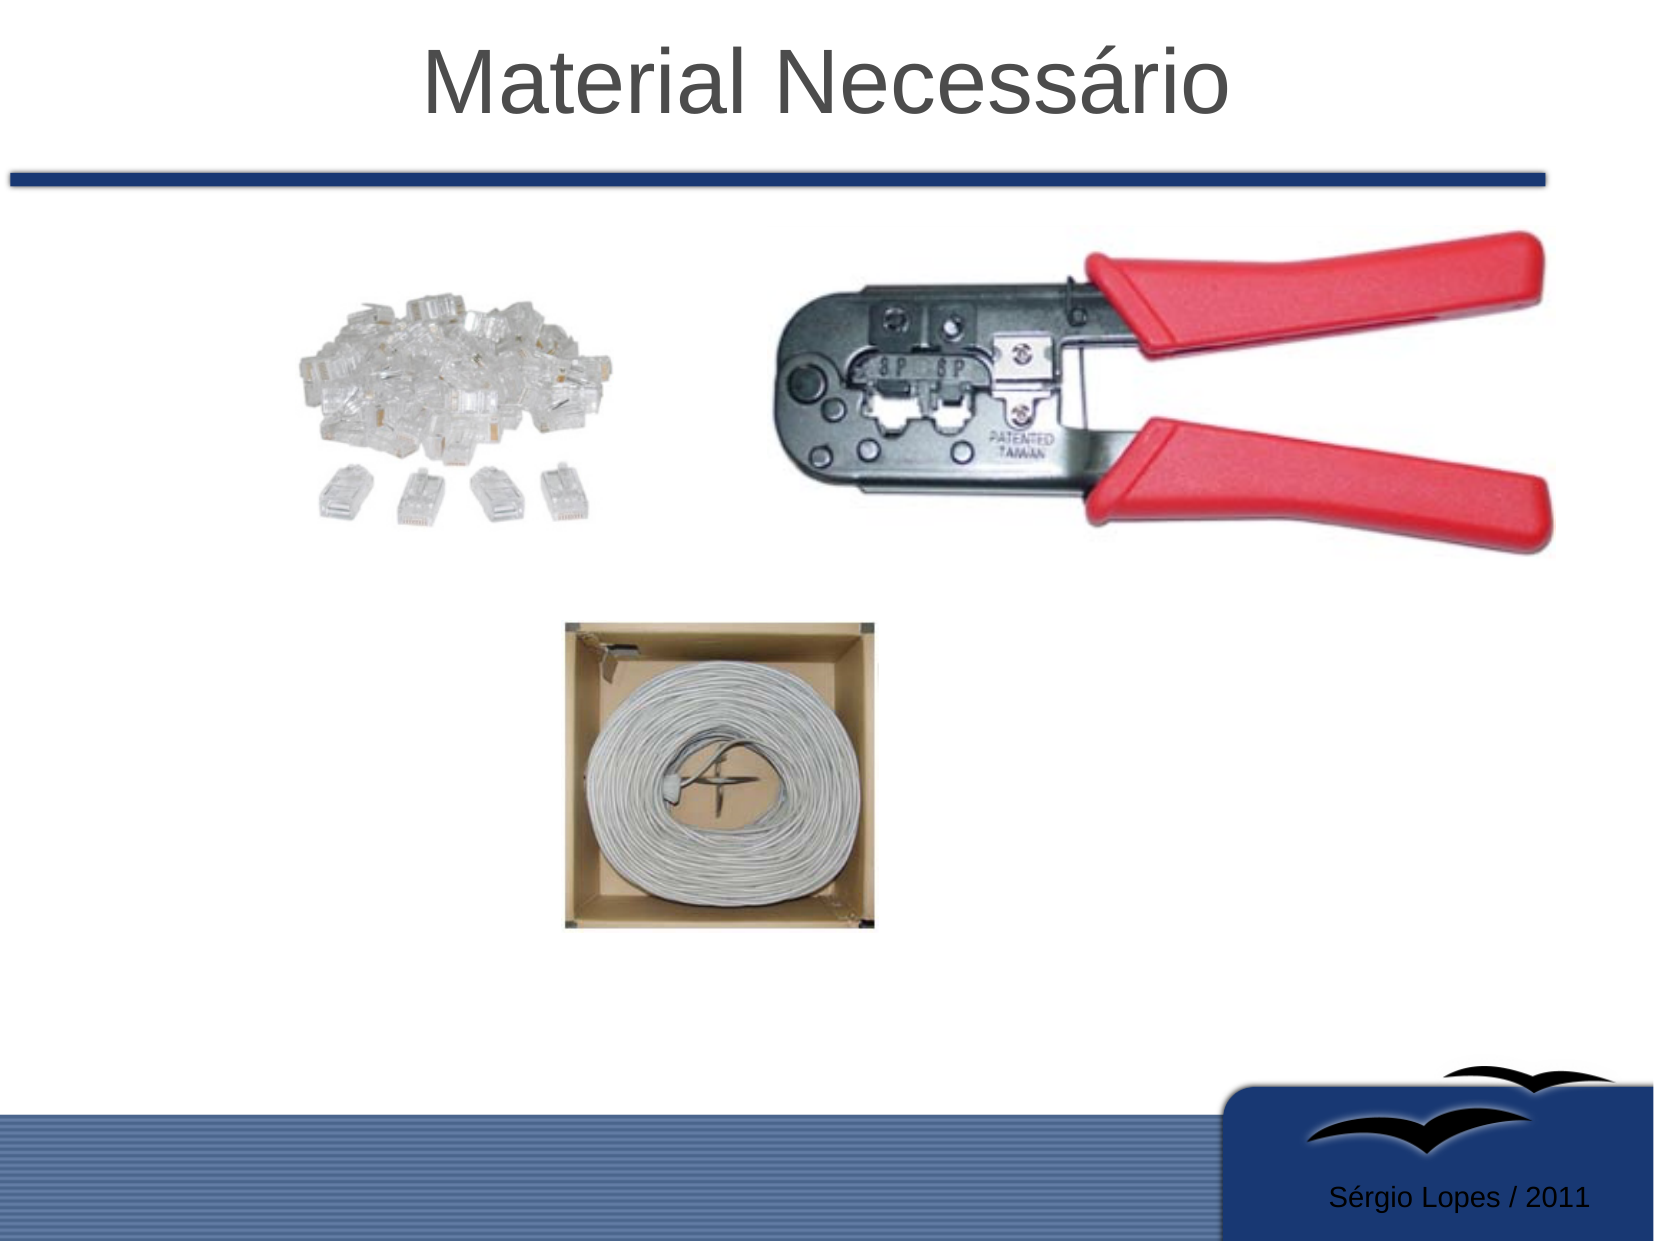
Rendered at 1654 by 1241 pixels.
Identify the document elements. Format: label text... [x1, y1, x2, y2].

title Material Necessário [121, 0, 1534, 164]
text_box Sérgio Lopes / 2011 [1328, 1181, 1588, 1214]
picture [0, 0, 1654, 1241]
